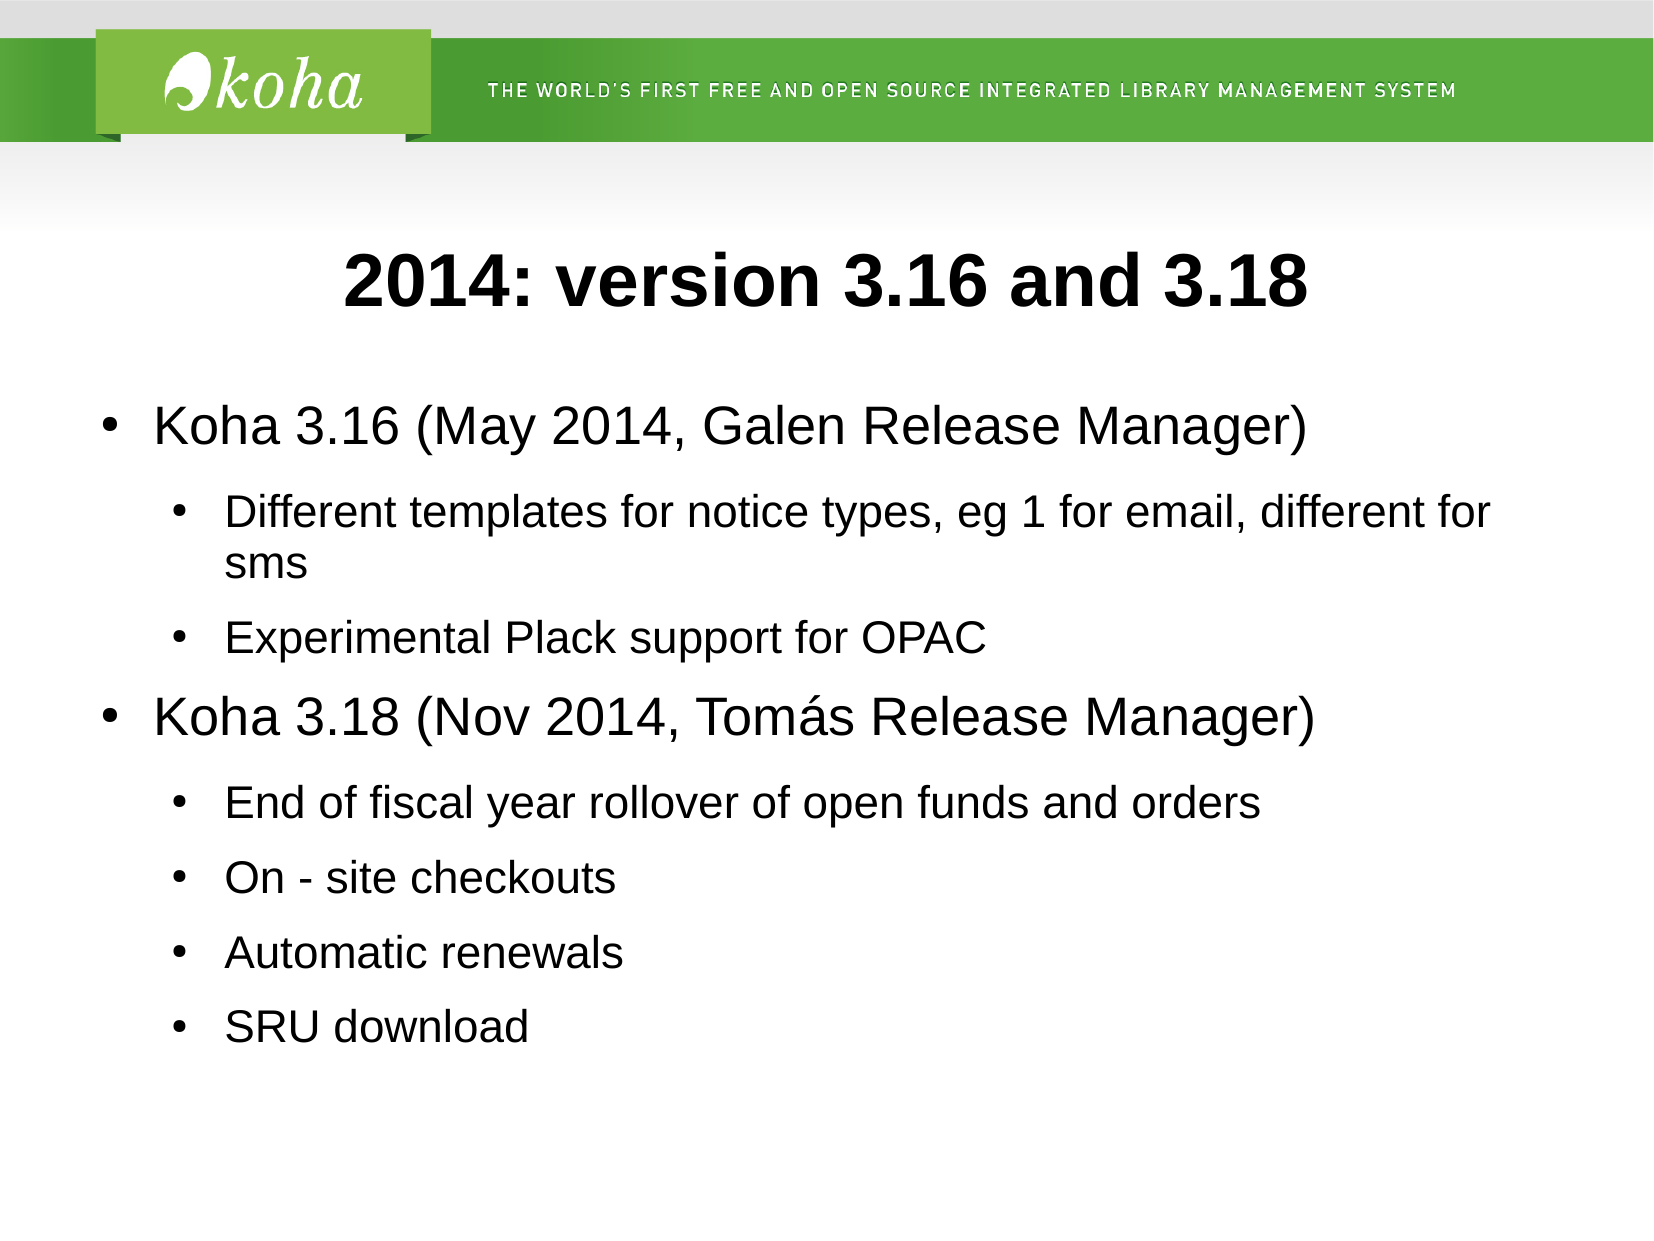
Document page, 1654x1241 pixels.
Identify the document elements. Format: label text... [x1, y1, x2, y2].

title 2014: version 3.16 and 3.18 [82, 177, 1571, 385]
list Koha 3.16 (May 2014, Galen Release Manager) Different templates for notice types, eg 1 for email, different for sms Experimental Plack support for OPAC Koha 3.18 (Nov 2014, Tomás Release Manager) End of fiscal year rollover of open funds and orders On - site checkouts Automatic renewals SRU download [82, 395, 1571, 1115]
picture [0, 0, 1654, 1241]
